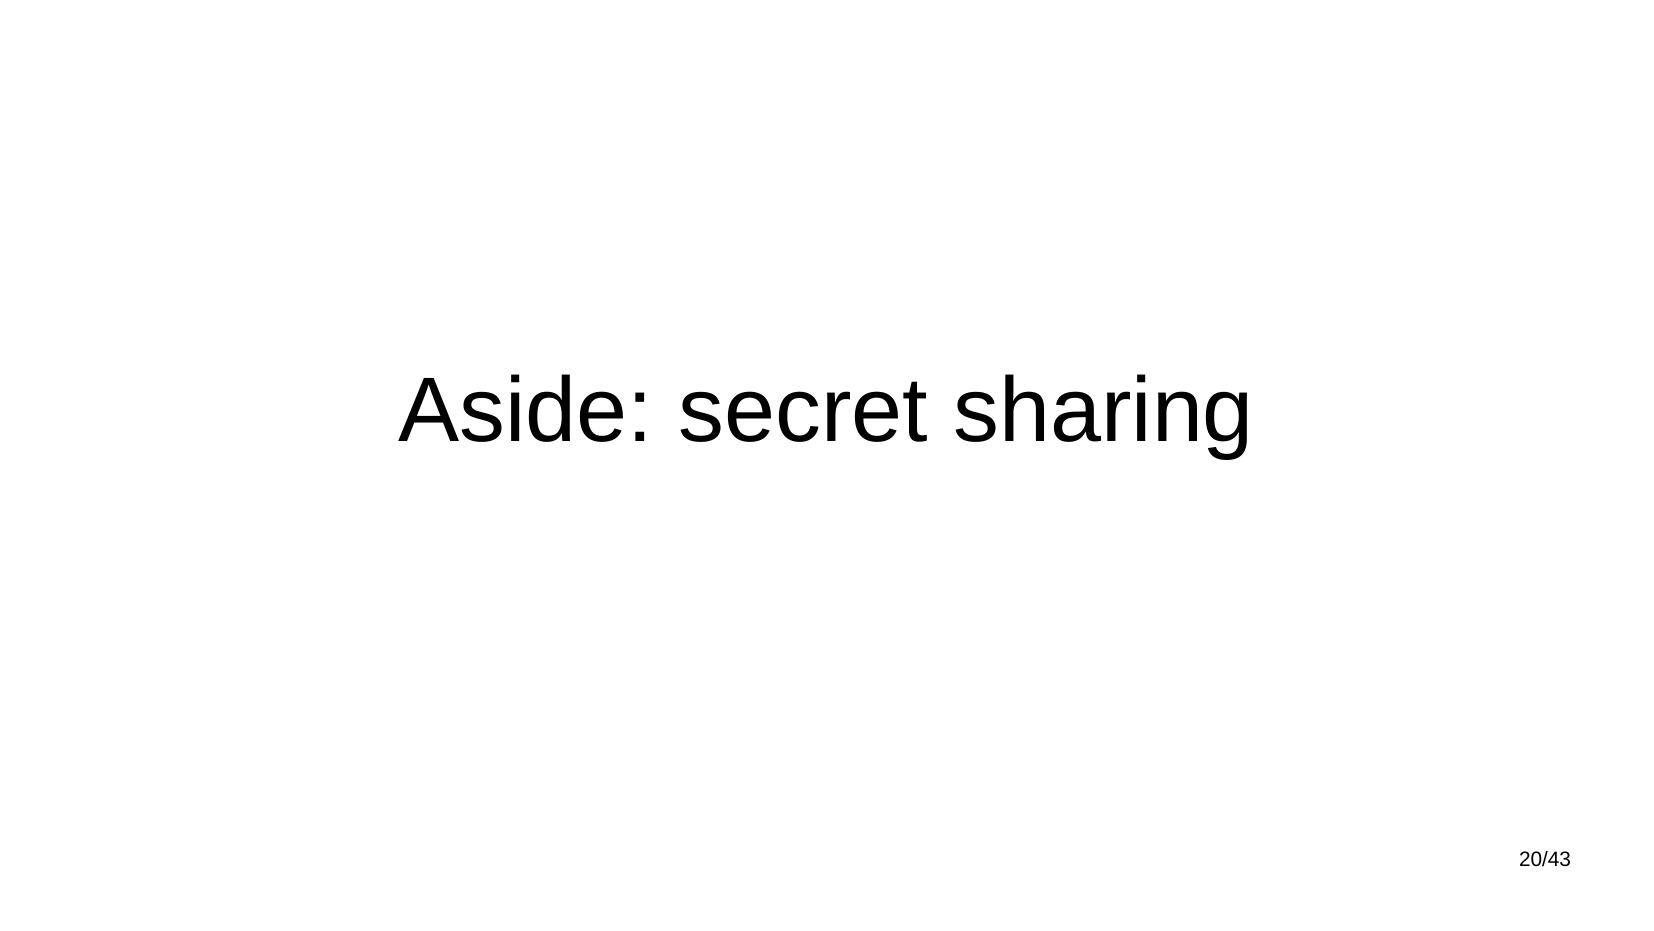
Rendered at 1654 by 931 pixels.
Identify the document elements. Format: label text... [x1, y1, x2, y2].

title Aside: secret sharing [82, 332, 1571, 488]
